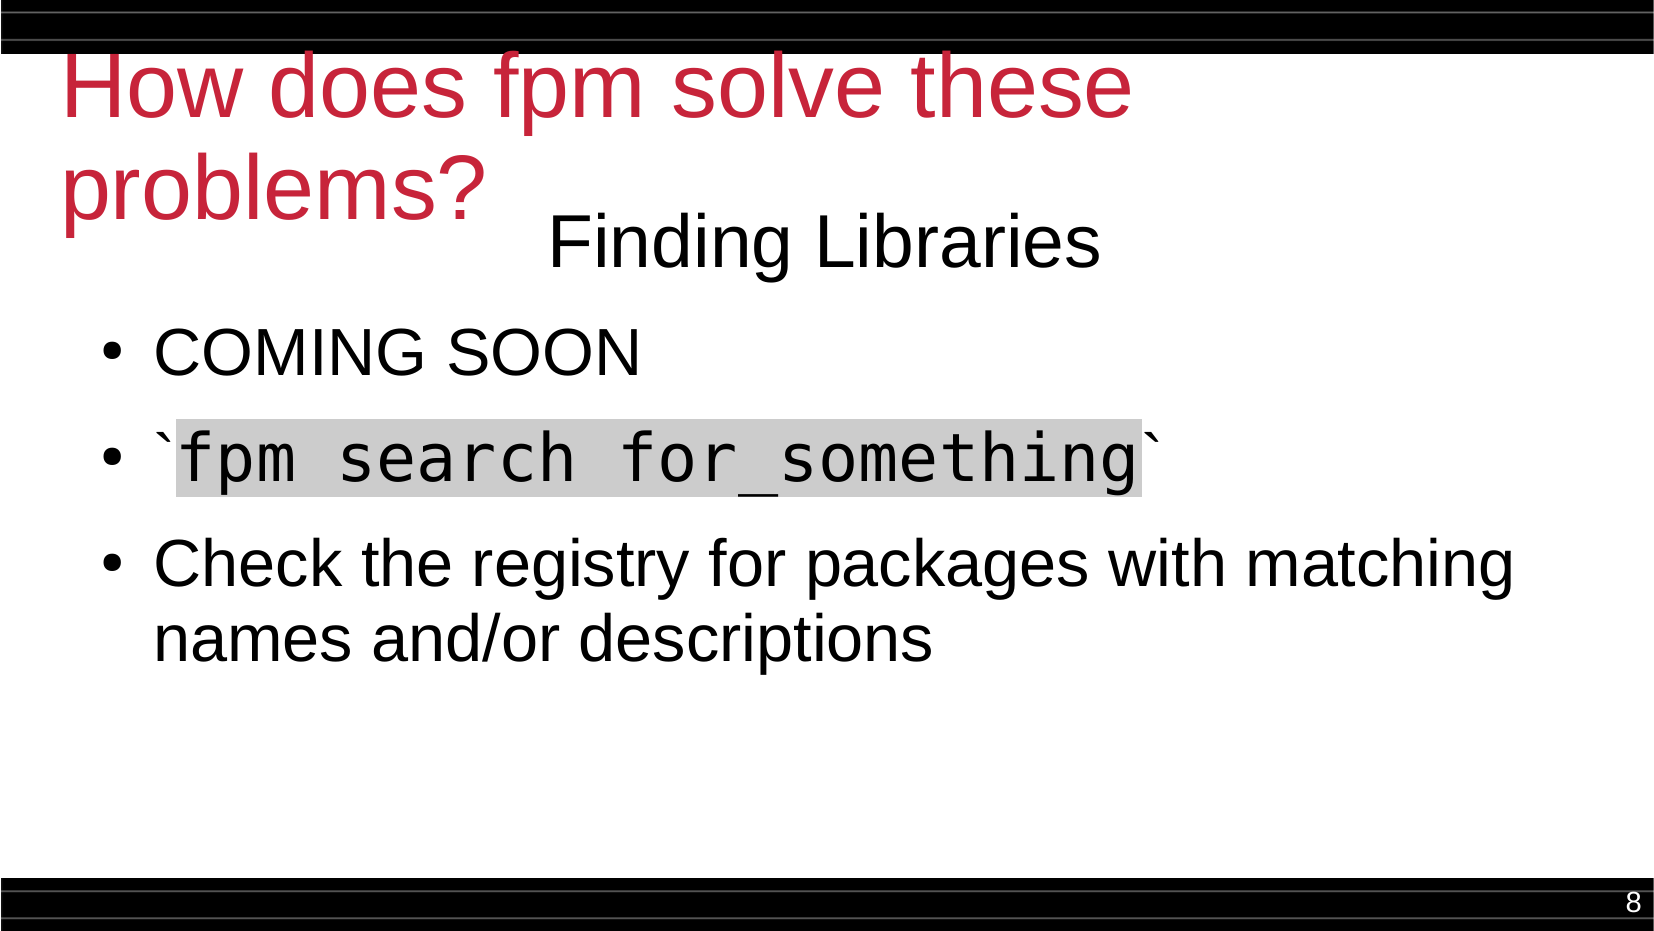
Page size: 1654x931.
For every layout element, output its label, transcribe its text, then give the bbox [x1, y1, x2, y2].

title Finding Libraries [60, 183, 1591, 301]
title How does fpm solve these problems? [60, 78, 1591, 183]
list COMING SOON `fpm search for_something` Check the registry for packages with matching names and/or descriptions [82, 315, 1571, 826]
picture [1, 0, 1654, 54]
picture [1, 878, 1654, 931]
